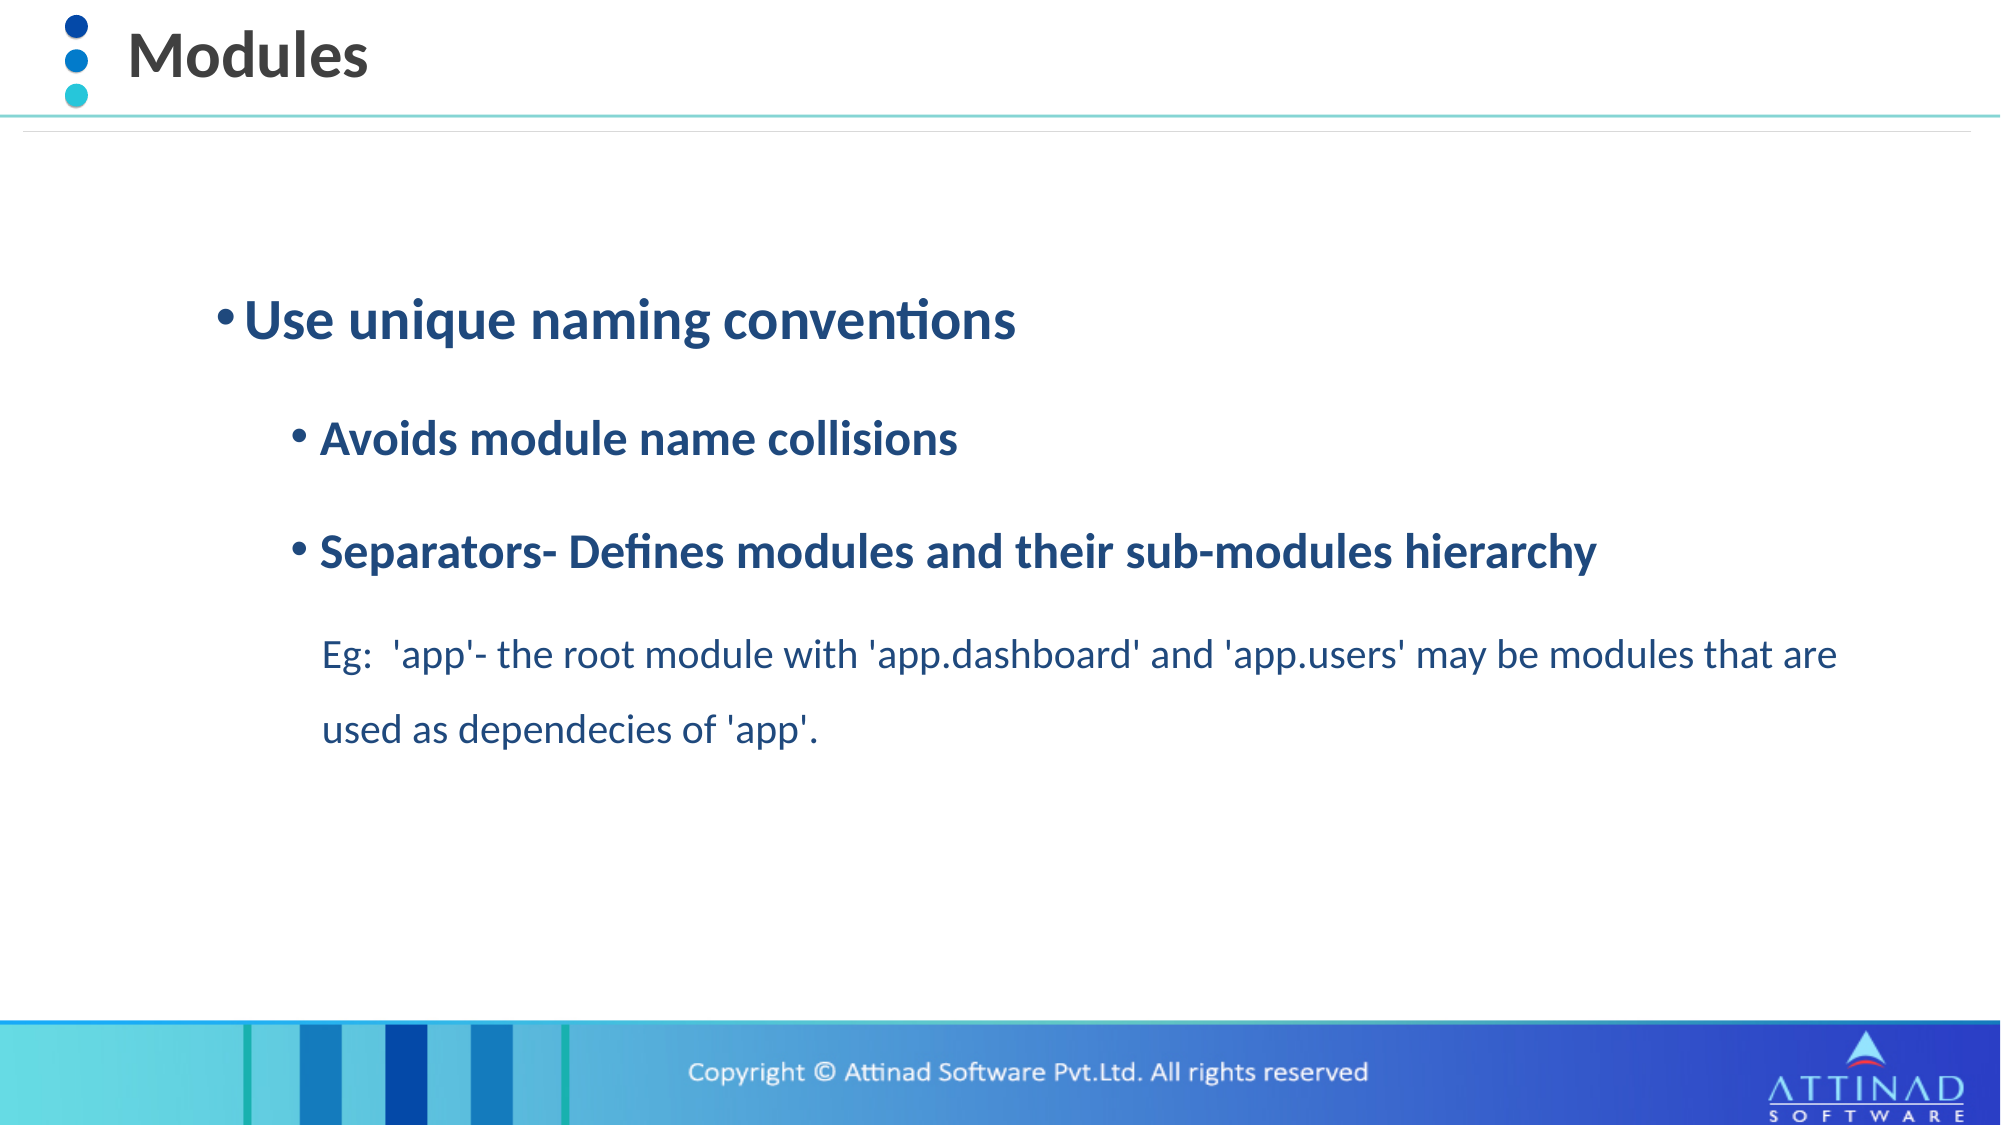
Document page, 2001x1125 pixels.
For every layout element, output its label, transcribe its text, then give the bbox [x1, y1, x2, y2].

text_box [65, 14, 88, 38]
text_box [65, 49, 88, 73]
text_box [65, 83, 88, 107]
title Modules [127, 0, 1472, 92]
text_box Use unique naming conventions Avoids module name collisions Separators- Defines modules and their sub-modules hierarchy Eg: 'app'- the root module with 'app.dashboard' and 'app.users' may be modules that are used as dependecies of 'app'. [215, 153, 1869, 971]
picture [0, 0, 2001, 1125]
